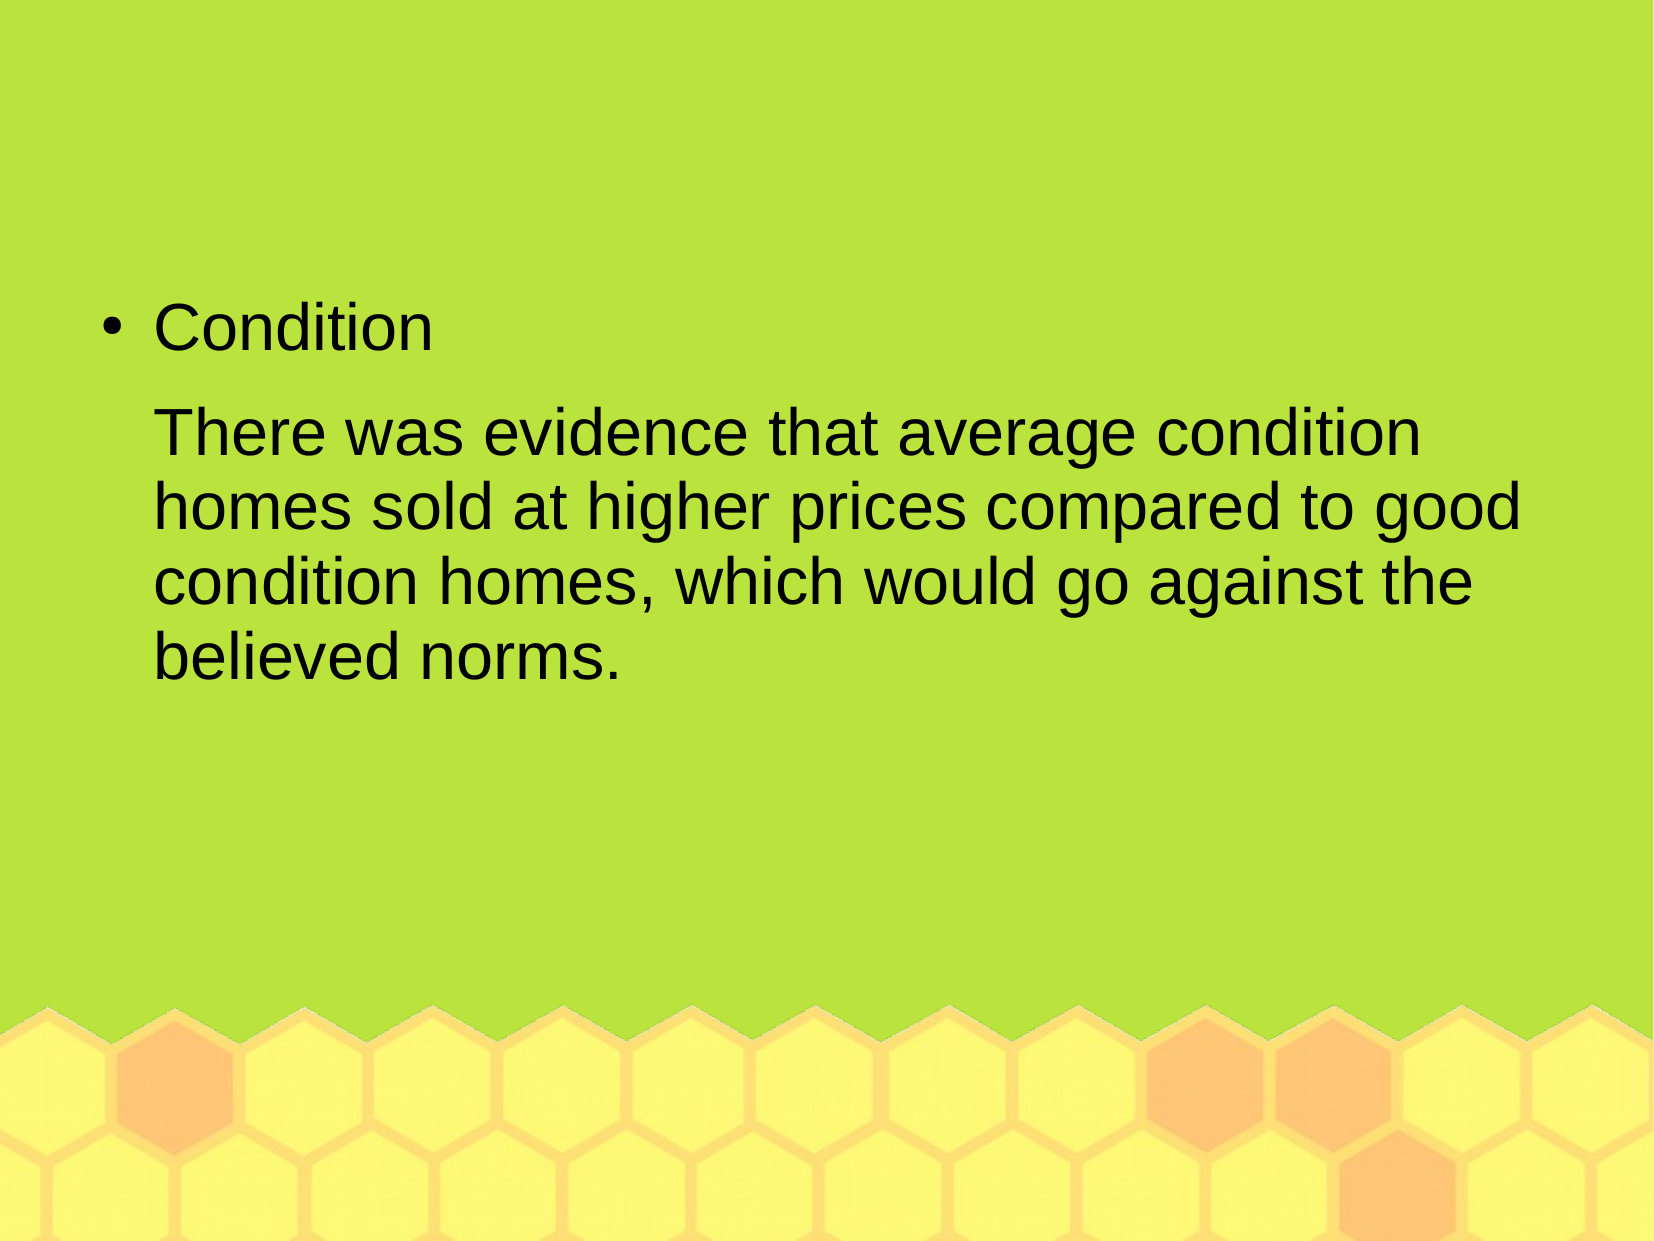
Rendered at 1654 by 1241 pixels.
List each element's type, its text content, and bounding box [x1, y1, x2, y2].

list Condition There was evidence that average condition homes sold at higher prices compared to good condition homes, which would go against the believed norms. [82, 290, 1571, 1010]
picture [0, 1001, 1654, 1241]
